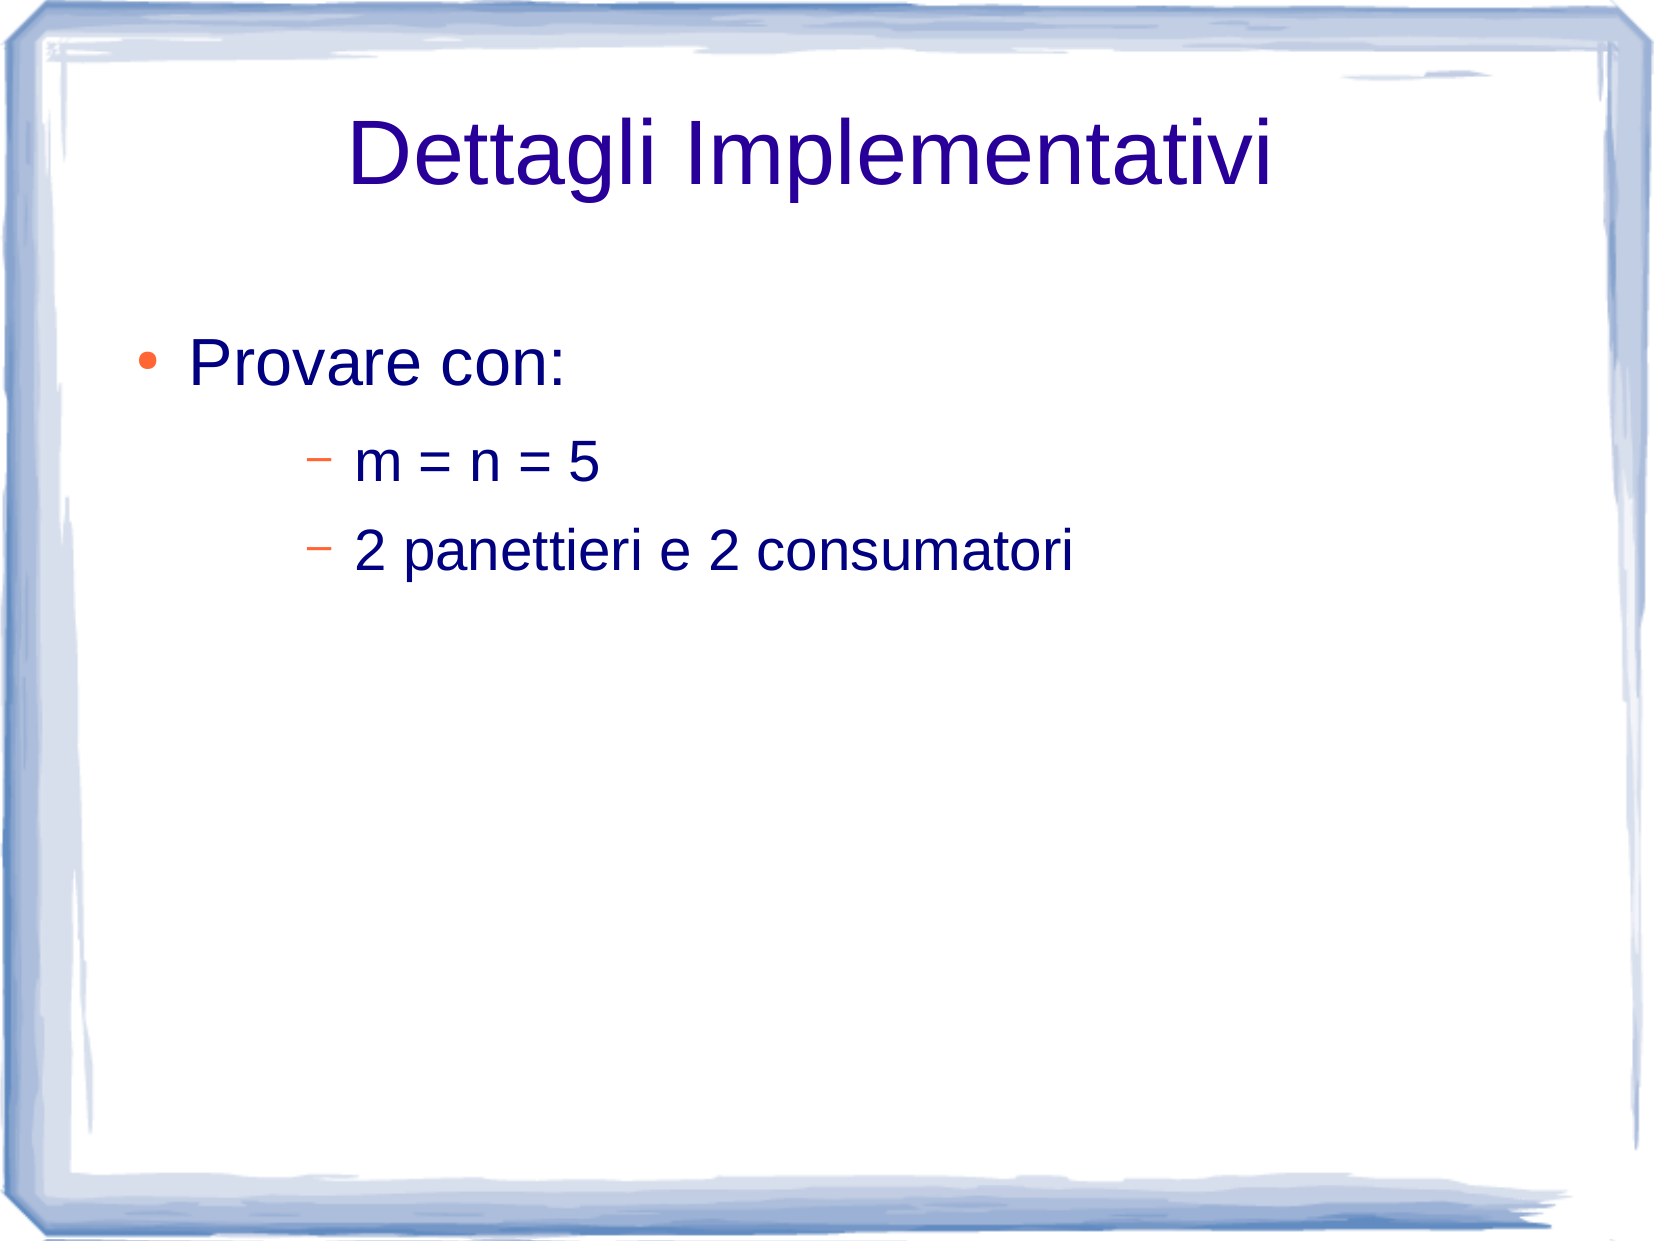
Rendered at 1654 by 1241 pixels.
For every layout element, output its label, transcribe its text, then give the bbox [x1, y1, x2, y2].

title Dettagli Implementativi [82, 49, 1571, 257]
picture [0, 0, 1654, 1241]
list Provare con: m = n = 5 2 panettieri e 2 consumatori [118, 324, 1571, 1045]
